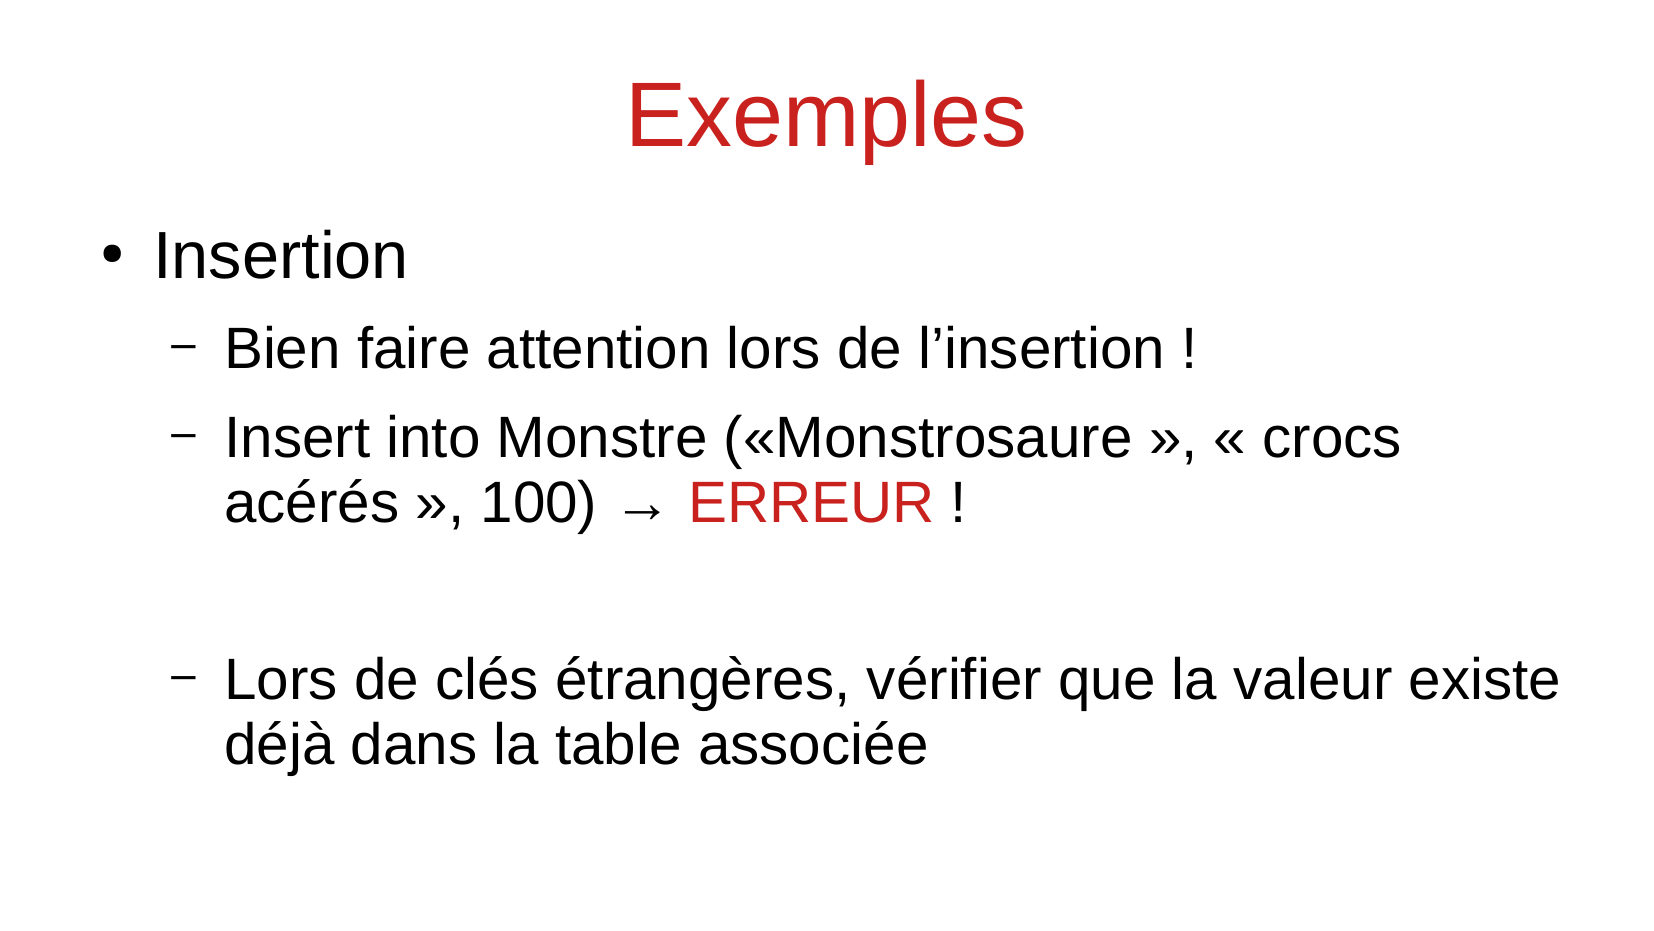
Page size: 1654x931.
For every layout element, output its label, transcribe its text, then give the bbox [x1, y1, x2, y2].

list Insertion Bien faire attention lors de l’insertion ! Insert into Monstre («Monstrosaure », « crocs acérés », 100) → ERREUR ! Lors de clés étrangères, vérifier que la valeur existe déjà dans la table associée [82, 217, 1571, 916]
title Exemples [82, 37, 1571, 193]
